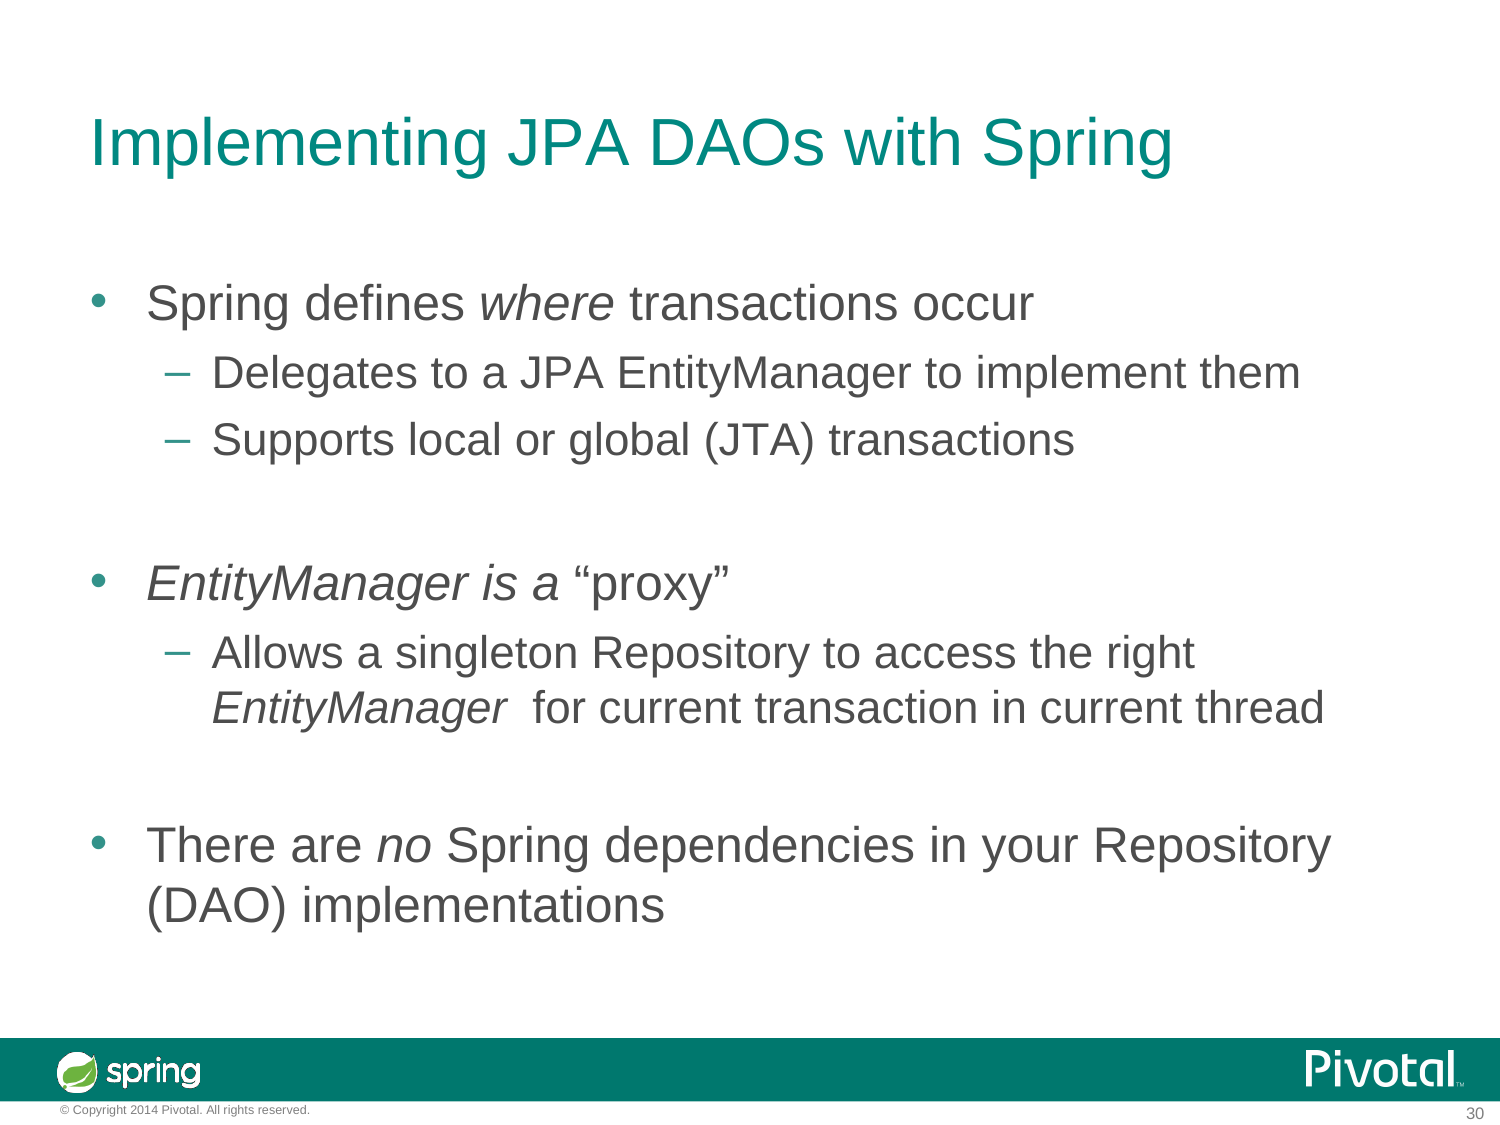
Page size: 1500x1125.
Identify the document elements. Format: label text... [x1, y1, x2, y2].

picture [1306, 1050, 1464, 1087]
title Implementing JPA DAOs with Spring [75, 45, 1426, 233]
list Spring defines where transactions occur Delegates to a JPA EntityManager to implement them Supports local or global (JTA) transactions EntityManager is a “proxy” Allows a singleton Repository to access the right EntityManager for current transaction in current thread There are no Spring dependencies in your Repository (DAO) implementations [75, 262, 1426, 1008]
picture [32, 1041, 210, 1103]
